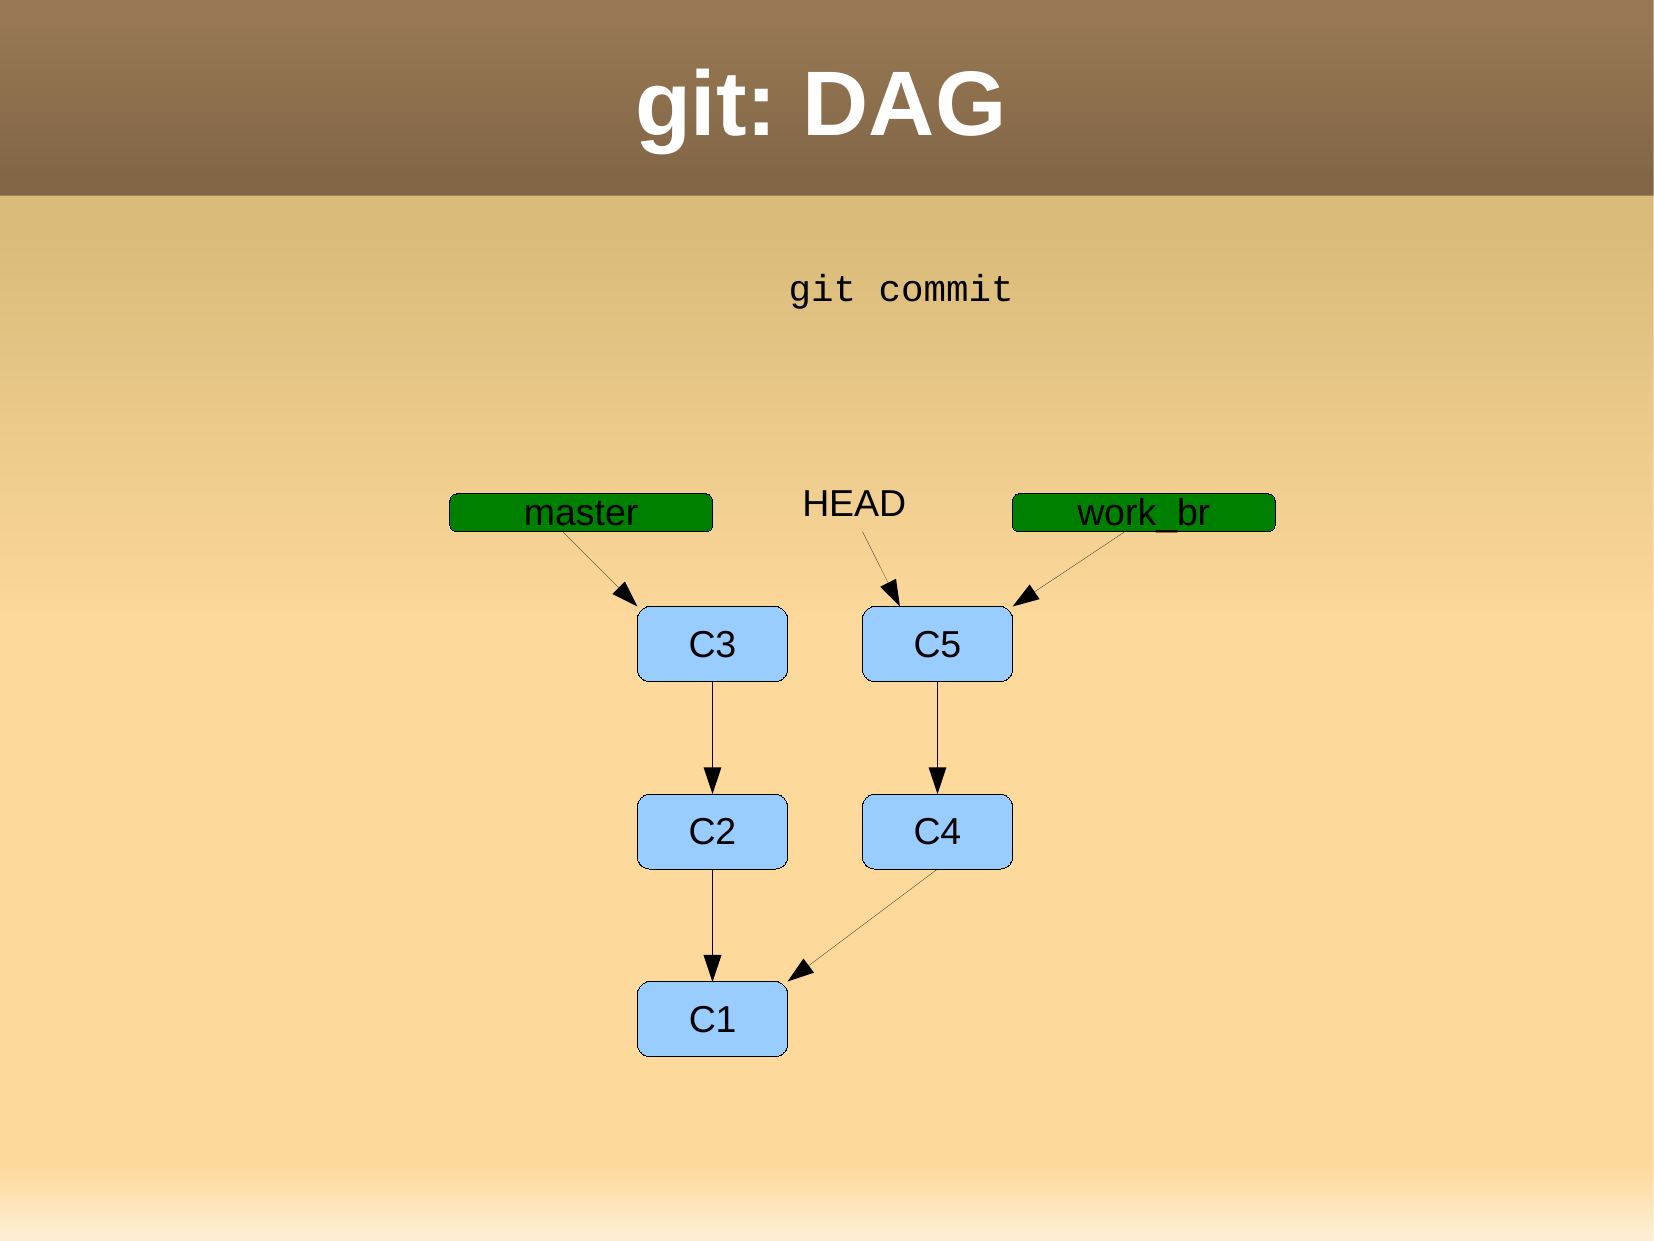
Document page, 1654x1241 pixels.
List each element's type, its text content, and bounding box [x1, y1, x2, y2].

text_box master [449, 493, 713, 532]
text_box work_br [1012, 493, 1276, 532]
text_box C5 [862, 606, 1013, 682]
text_box git commit [773, 262, 1029, 320]
text_box C2 [637, 794, 788, 870]
text_box C3 [637, 606, 788, 682]
picture [0, 0, 1654, 1241]
title git: DAG [76, 7, 1565, 200]
text_box C4 [862, 794, 1013, 870]
text_box HEAD [787, 474, 922, 532]
text_box C1 [637, 981, 788, 1057]
